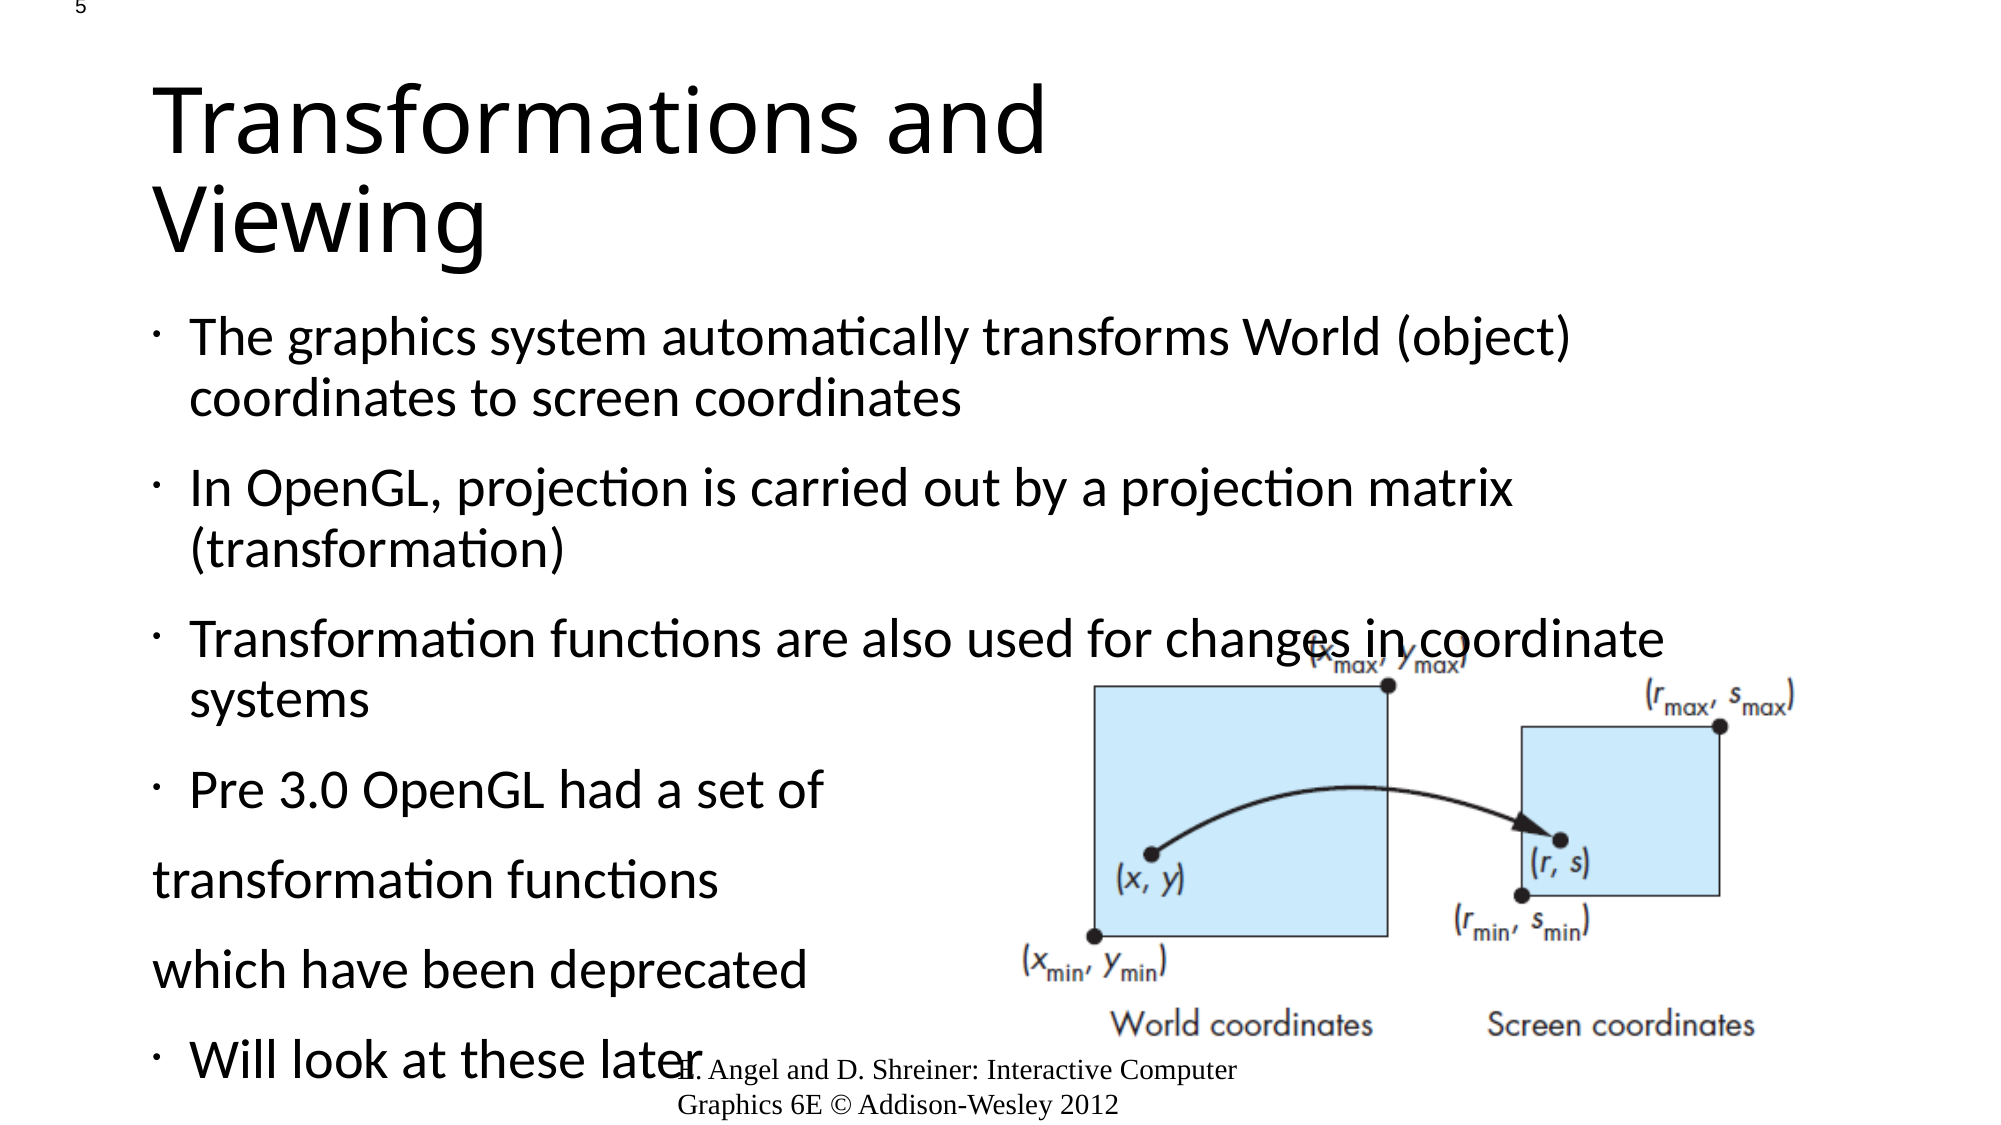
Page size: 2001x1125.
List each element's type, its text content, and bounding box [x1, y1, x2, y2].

picture [960, 596, 1920, 1043]
title Transformations and Viewing [137, 66, 1288, 242]
footer E. Angel and D. Shreiner: Interactive Computer Graphics 6E © Addison-Wesley 2012 [662, 1042, 1338, 1103]
list The graphics system automatically transforms World (object) coordinates to screen coordinates In OpenGL, projection is carried out by a projection matrix (transformation) Transformation functions are also used for changes in coordinate systems Pre 3.0 OpenGL had a set of transformation functions which have been deprecated Will look at these later [137, 299, 1863, 1014]
